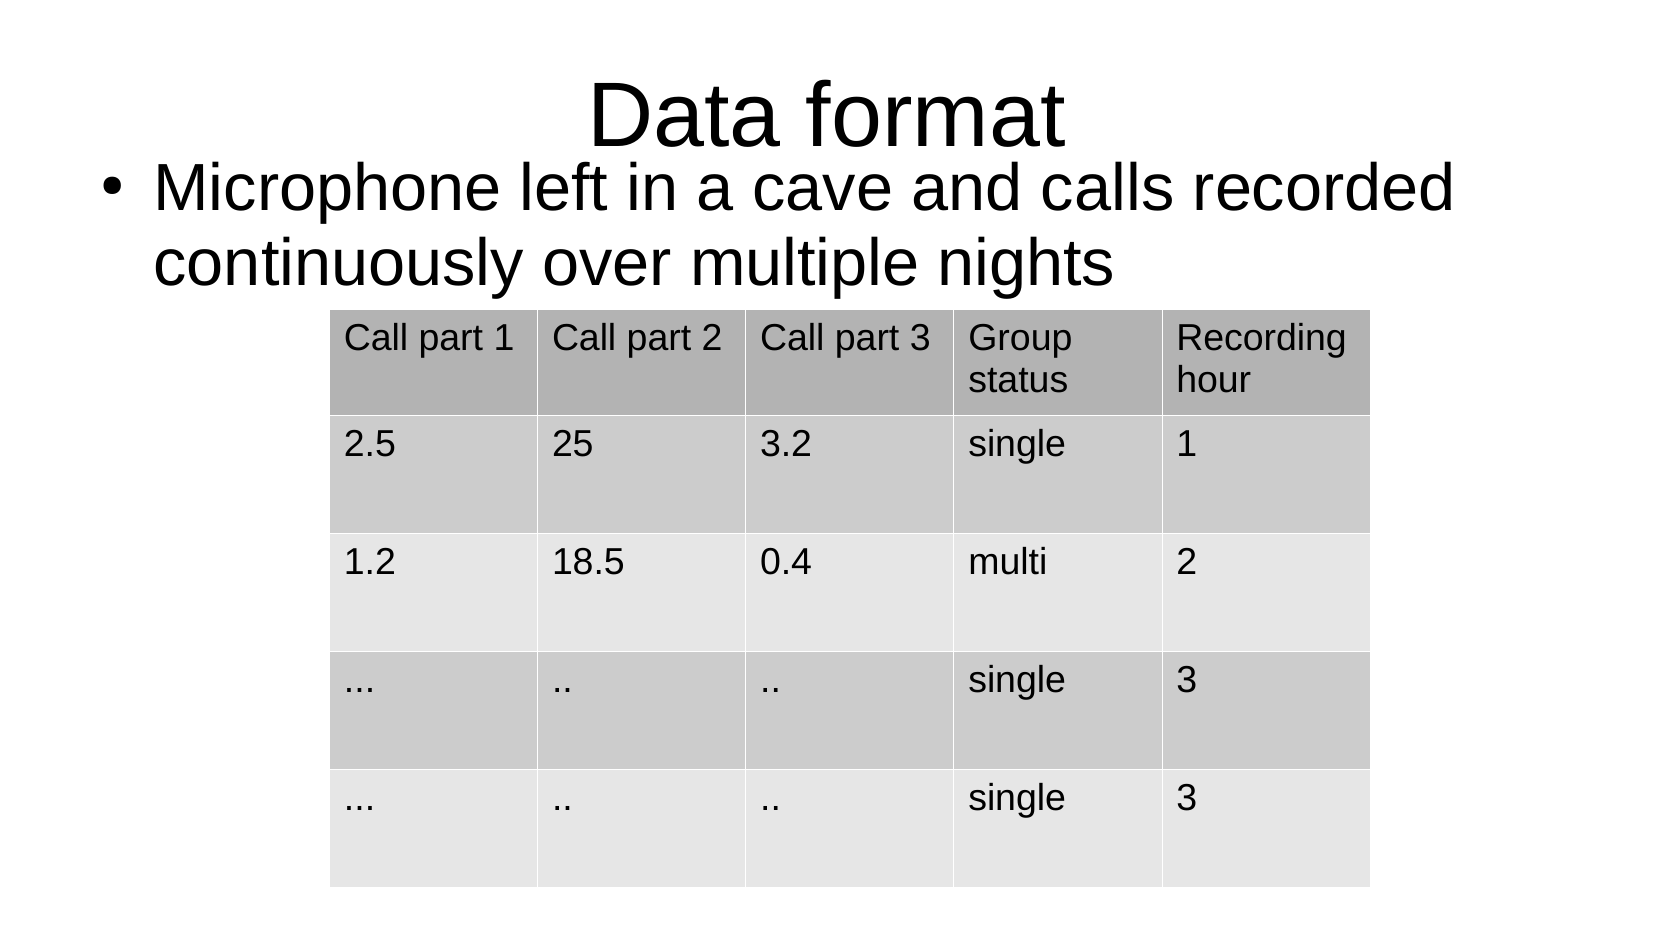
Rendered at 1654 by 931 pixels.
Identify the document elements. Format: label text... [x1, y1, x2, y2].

table_cell 2.5 [330, 416, 537, 533]
table_cell .. [538, 652, 745, 769]
table_cell single [954, 770, 1162, 887]
table_cell ... [330, 770, 537, 887]
table_cell 3.2 [746, 416, 953, 533]
table_cell .. [746, 770, 953, 887]
table_cell single [954, 416, 1162, 533]
table_cell 2 [1163, 534, 1370, 651]
table_cell 0.4 [746, 534, 953, 651]
table_cell 25 [538, 416, 745, 533]
table_cell .. [538, 770, 745, 887]
table_cell 18.5 [538, 534, 745, 651]
table_cell 1 [1163, 416, 1370, 533]
table_cell ... [330, 652, 537, 769]
table_header Group status [954, 310, 1162, 415]
title Data format [82, 37, 1571, 150]
table_header Recording hour [1163, 310, 1370, 415]
table_cell 3 [1163, 652, 1370, 769]
table_cell multi [954, 534, 1162, 651]
table_header Call part 3 [746, 310, 953, 415]
list Microphone left in a cave and calls recorded continuously over multiple nights [82, 150, 1571, 413]
table_header Call part 2 [538, 310, 745, 415]
table_header Call part 1 [330, 310, 537, 415]
table_cell 3 [1163, 770, 1370, 887]
table_cell 1.2 [330, 534, 537, 651]
table_cell single [954, 652, 1162, 769]
table_cell .. [746, 652, 953, 769]
